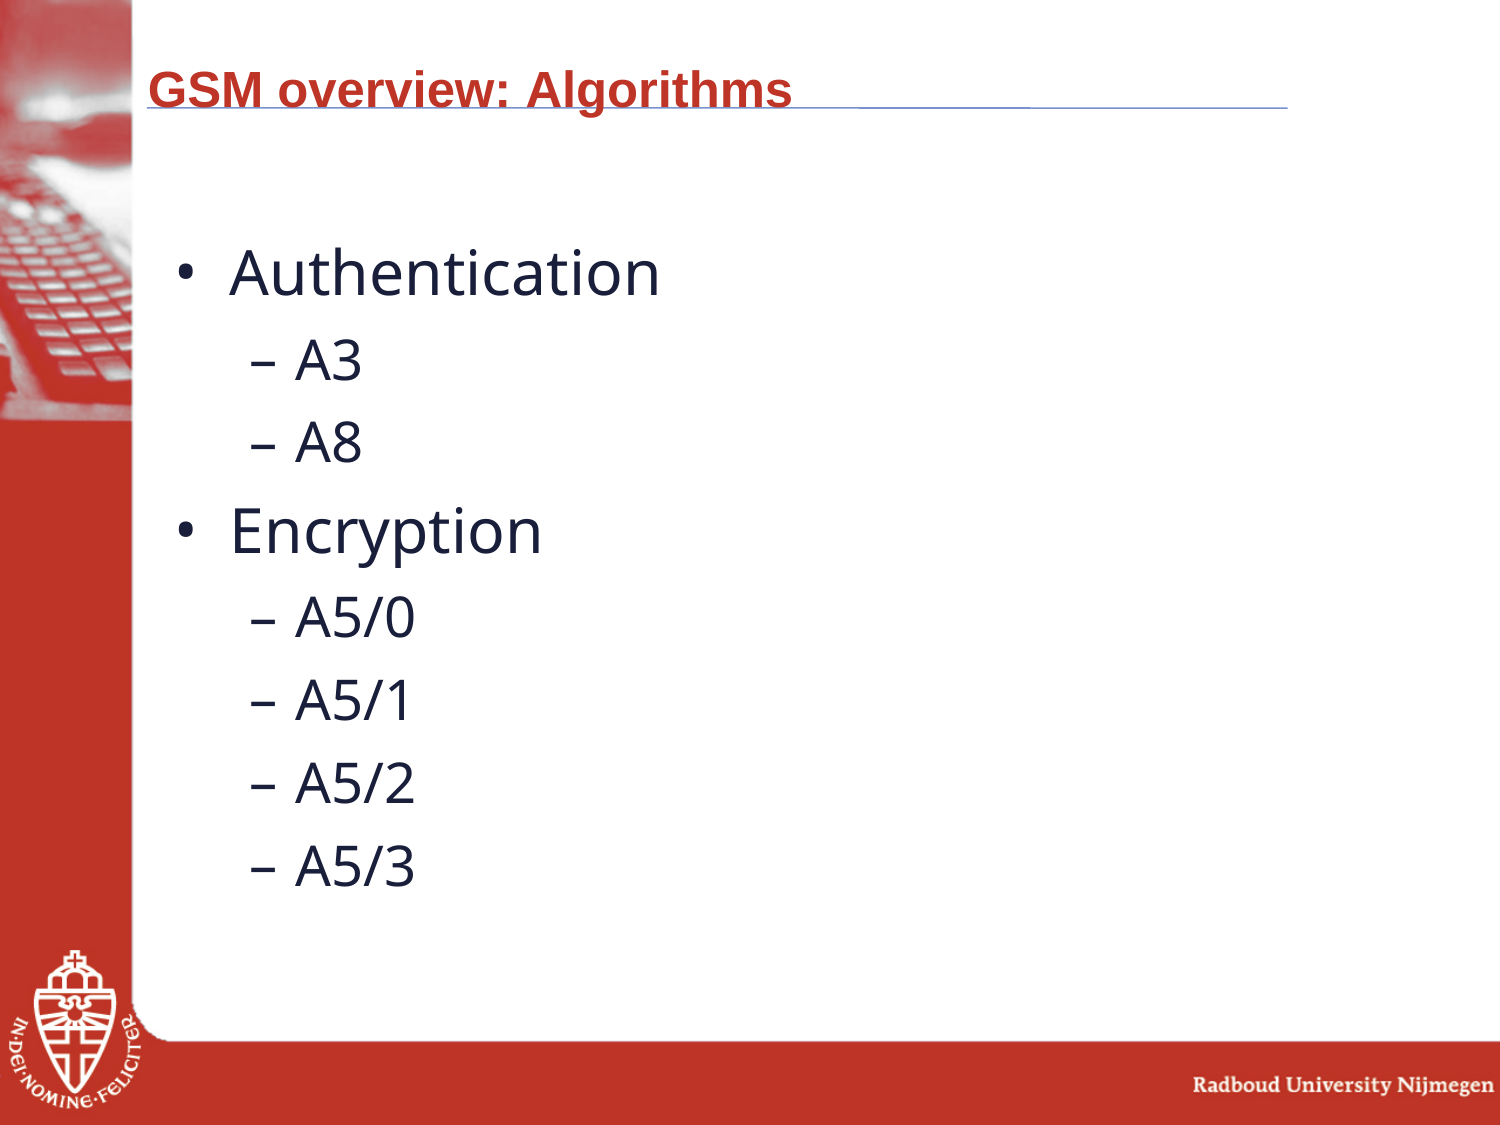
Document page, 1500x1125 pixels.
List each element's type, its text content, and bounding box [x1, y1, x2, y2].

list Authentication A3 A8 Encryption A5/0 A5/1 A5/2 A5/3 [174, 226, 1500, 1125]
title GSM overview: Algorithms [147, 0, 1491, 122]
picture [0, 0, 1500, 1125]
